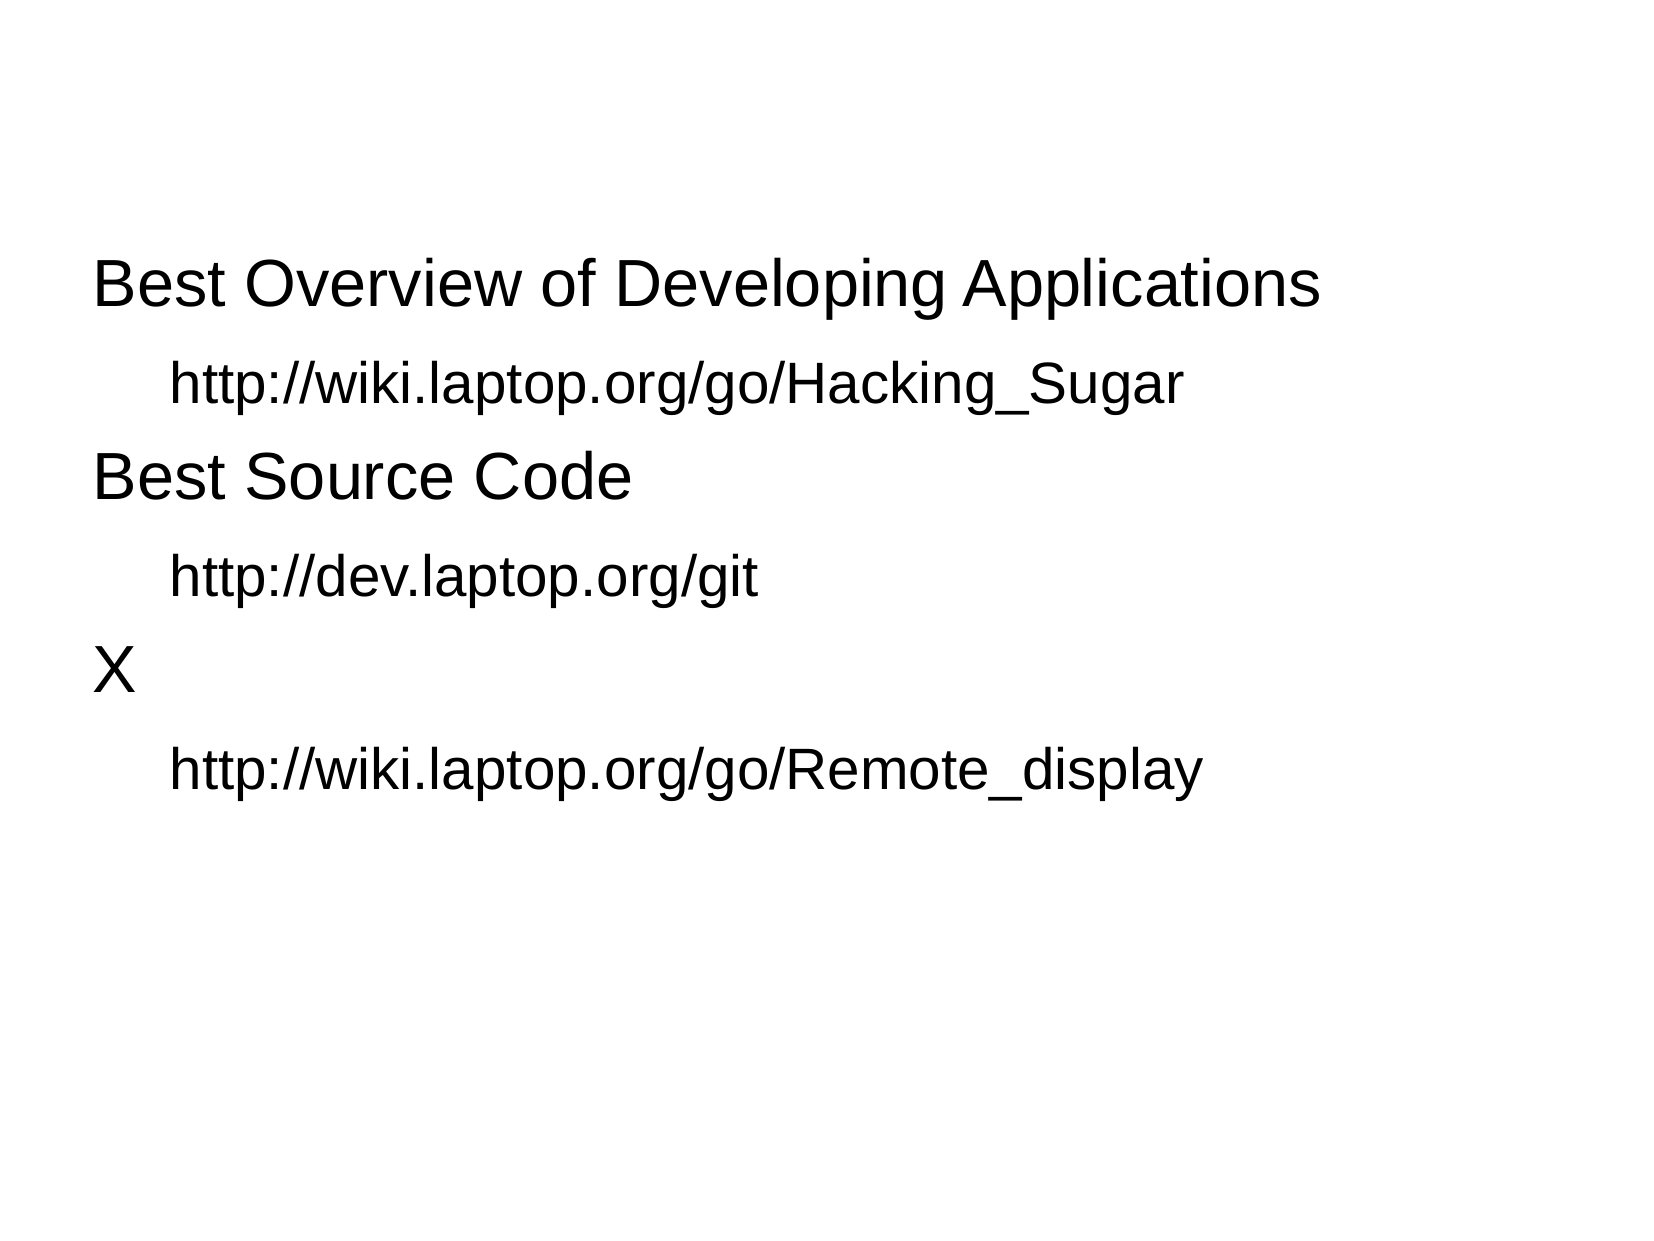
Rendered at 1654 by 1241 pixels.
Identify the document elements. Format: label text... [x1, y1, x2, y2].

list Best Overview of Developing Applications http://wiki.laptop.org/go/Hacking_Sugar Best Source Code http://dev.laptop.org/git X http://wiki.laptop.org/go/Remote_display [75, 246, 1564, 1051]
